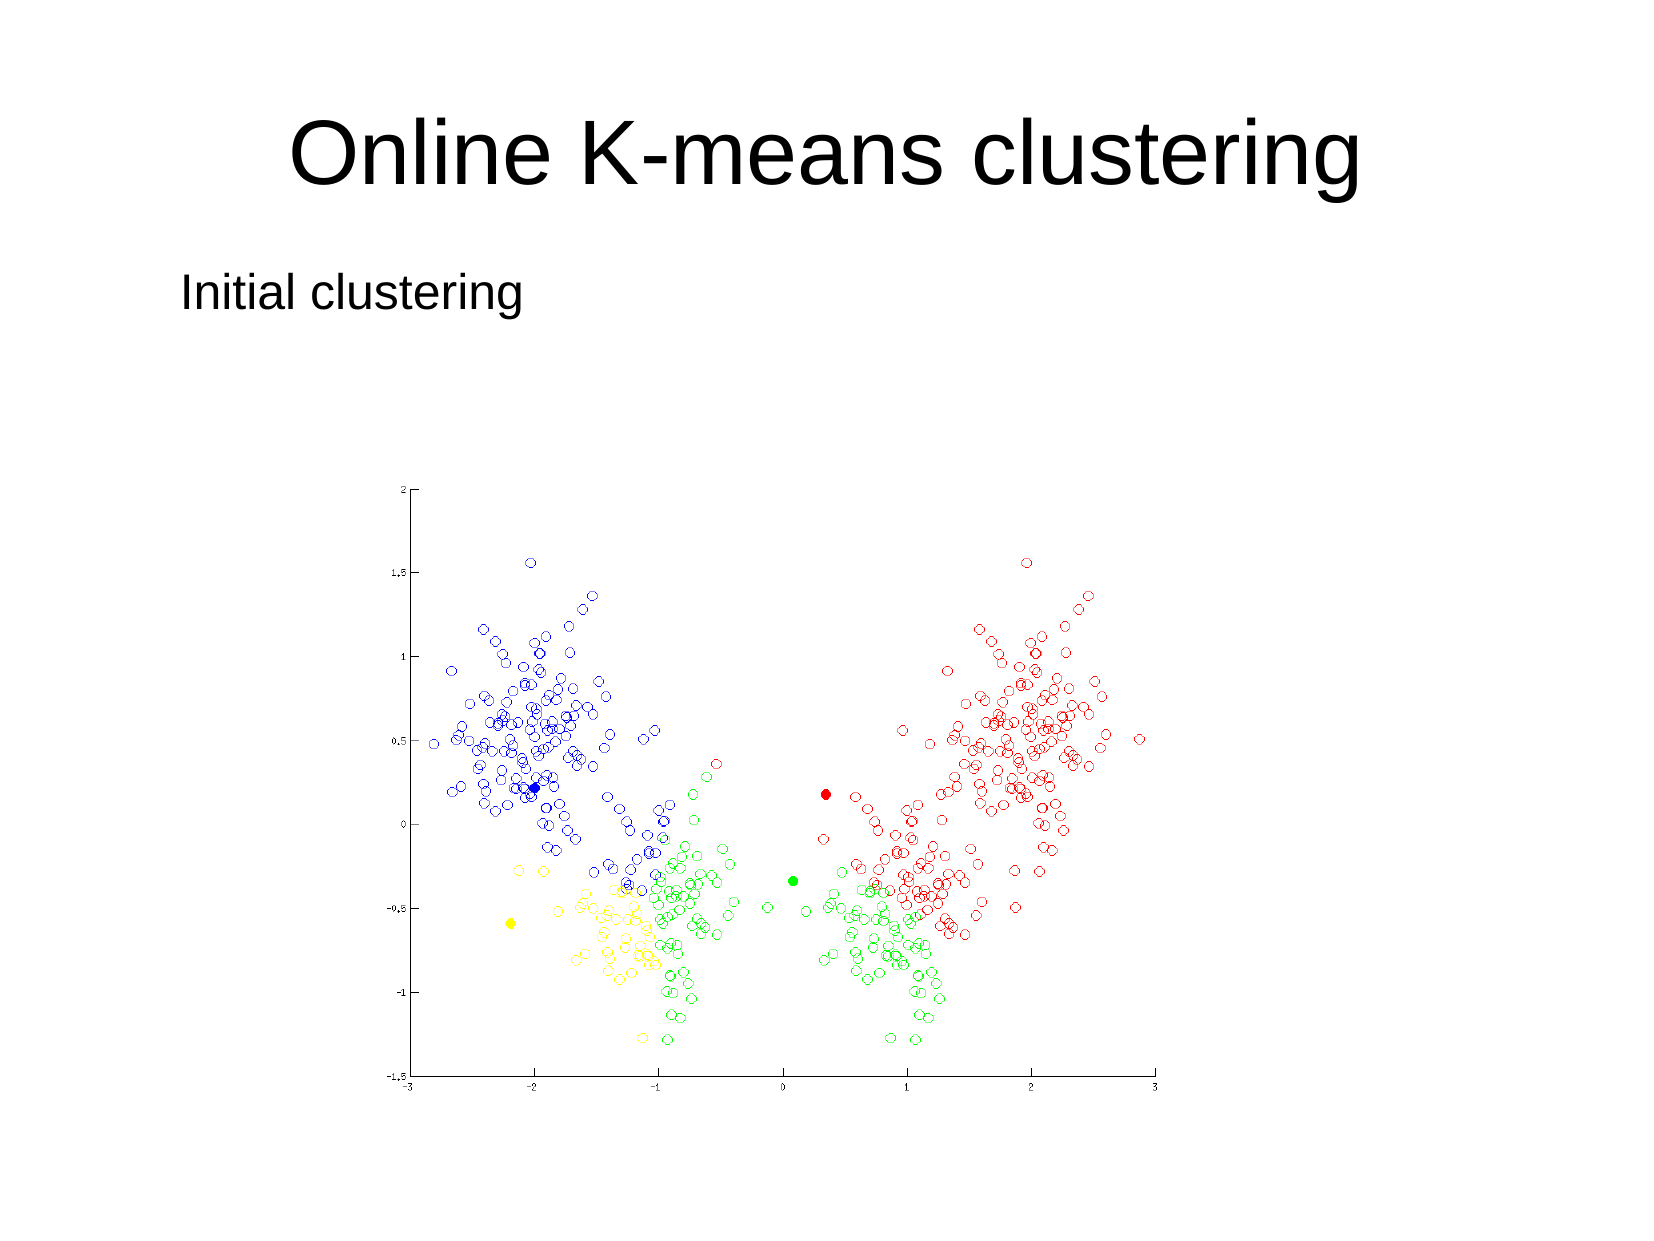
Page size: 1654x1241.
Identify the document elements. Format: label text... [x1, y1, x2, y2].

picture [286, 434, 1246, 1155]
text_box Initial clustering [165, 256, 871, 328]
title Online K-means clustering [82, 49, 1571, 257]
